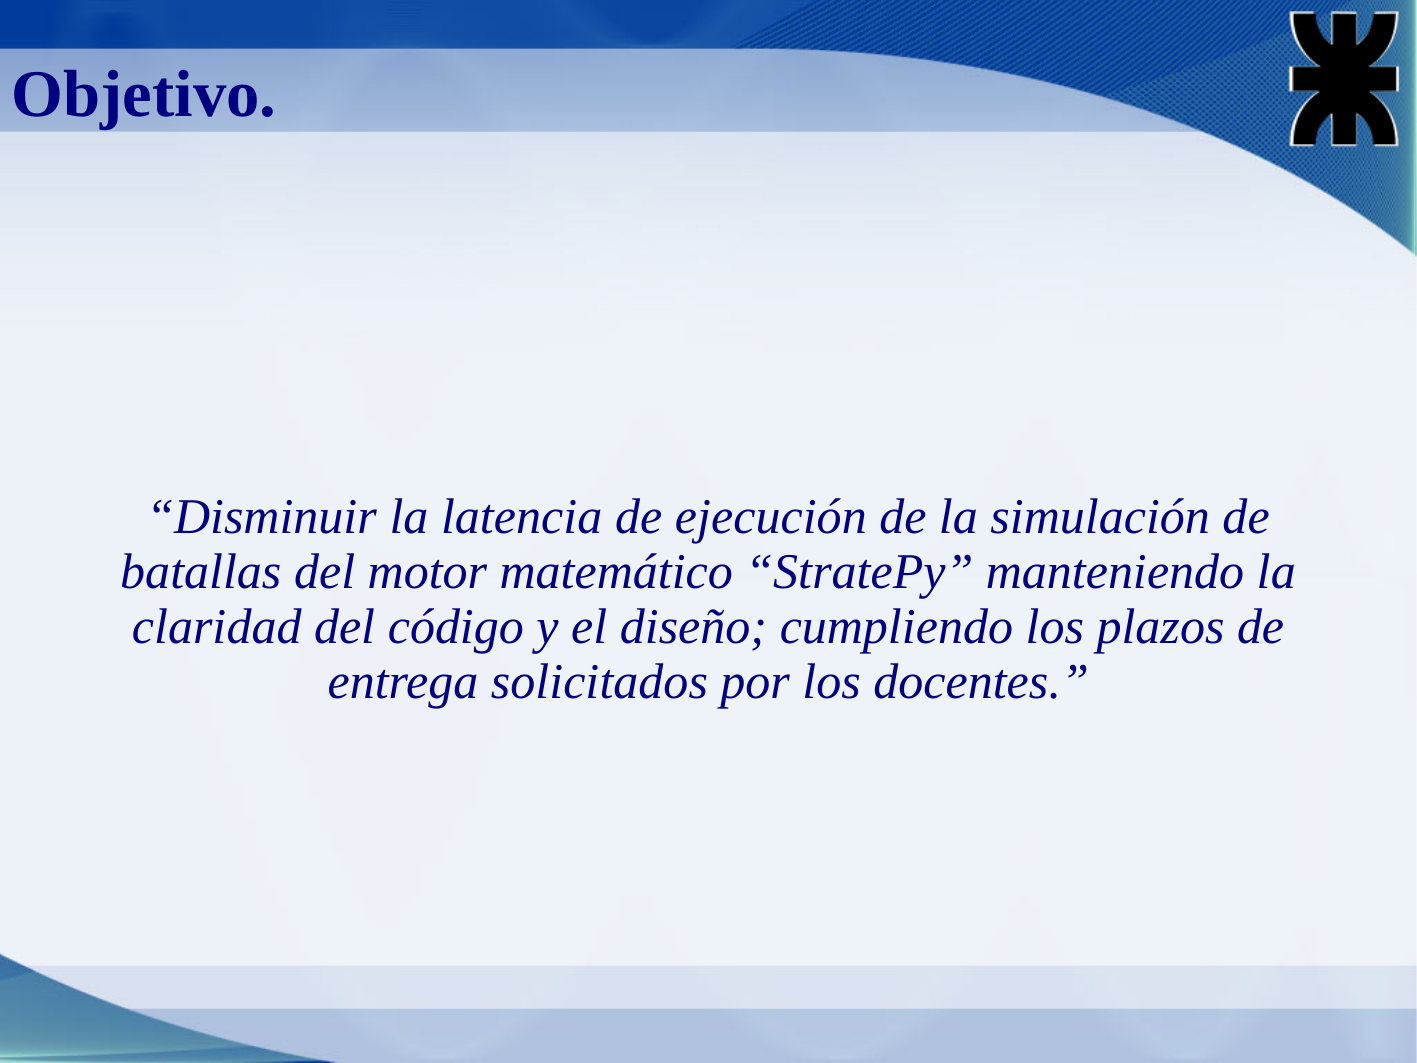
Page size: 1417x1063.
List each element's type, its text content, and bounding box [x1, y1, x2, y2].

picture [0, 0, 1417, 1063]
subtitle “Disminuir la latencia de ejecución de la simulación de batallas del motor matemático “StratePy” manteniendo la claridad del código y el diseño; cumpliendo los plazos de entrega solicitados por los docentes.” [70, 256, 1346, 943]
title Objetivo. [11, 40, 857, 148]
